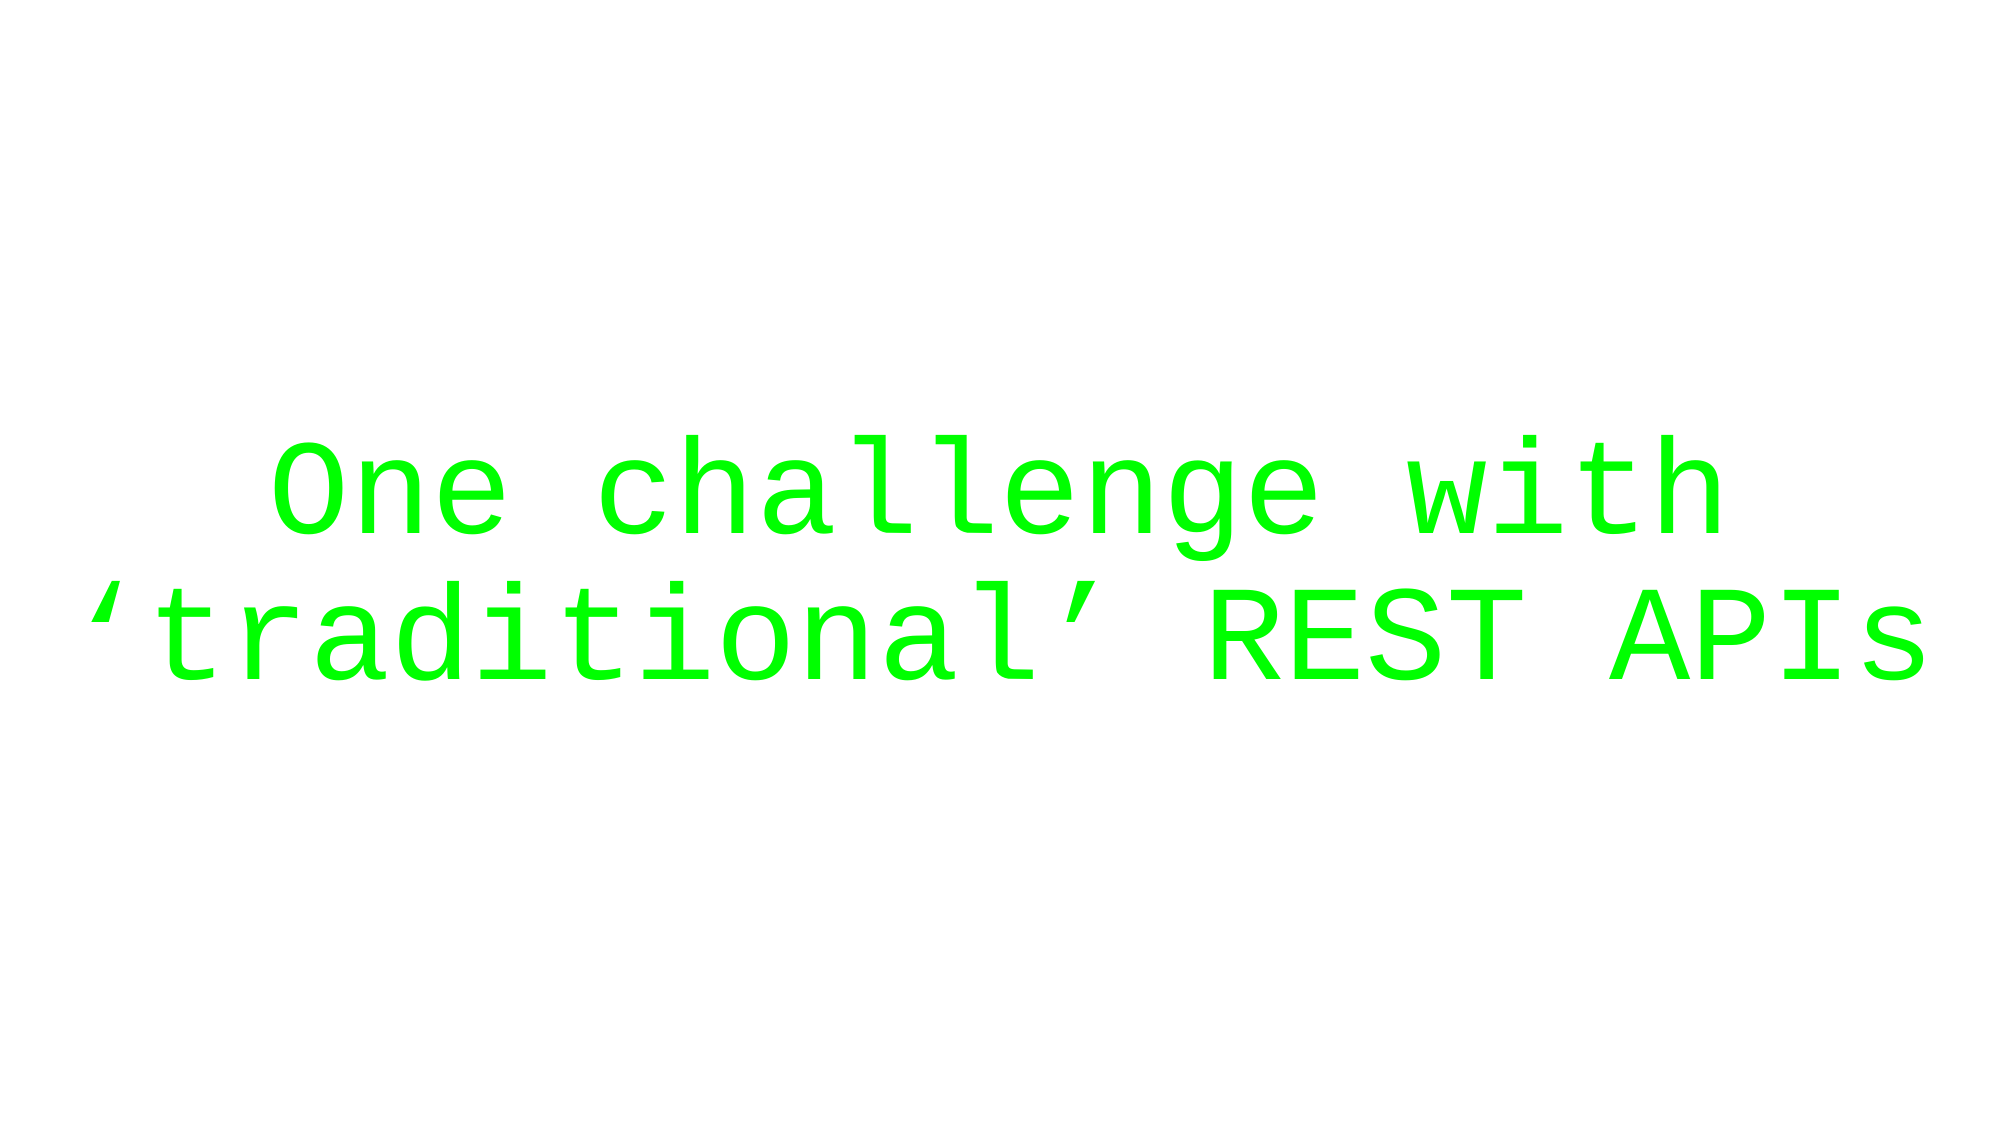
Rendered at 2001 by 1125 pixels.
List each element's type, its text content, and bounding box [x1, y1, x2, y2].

title One challenge with ‘traditional’ REST APIs [0, 0, 2000, 1125]
